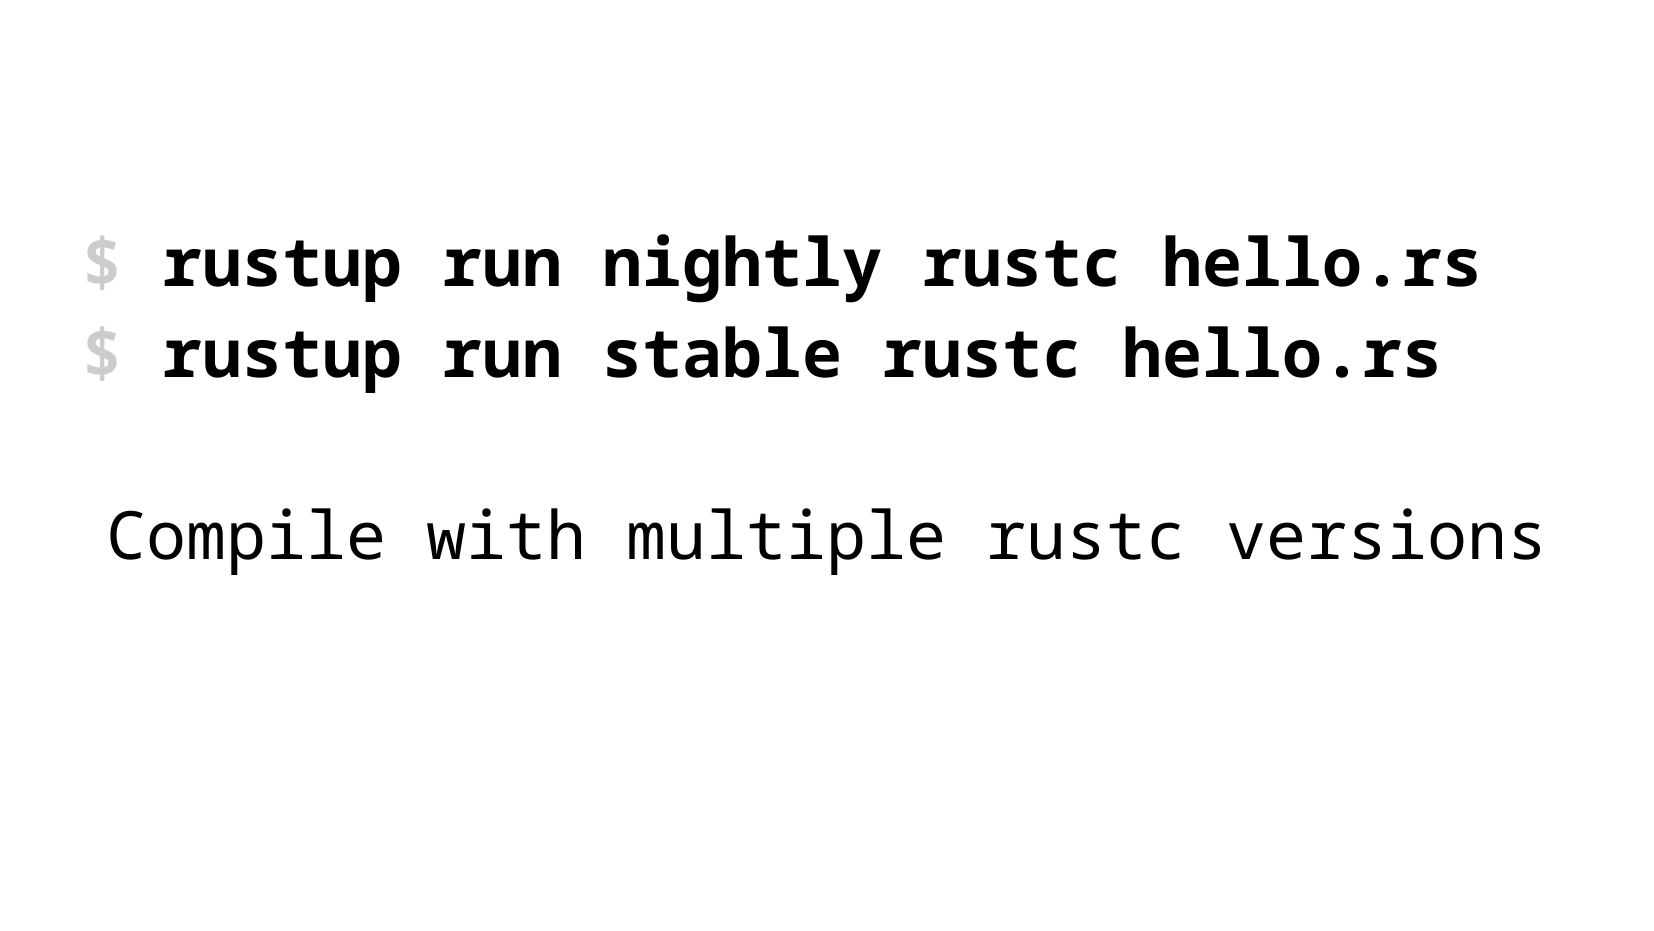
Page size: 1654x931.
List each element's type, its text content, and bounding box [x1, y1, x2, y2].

subtitle $ rustup run nightly rustc hello.rs $ rustup run stable rustc hello.rs Compile with multiple rustc versions [82, 37, 1571, 758]
